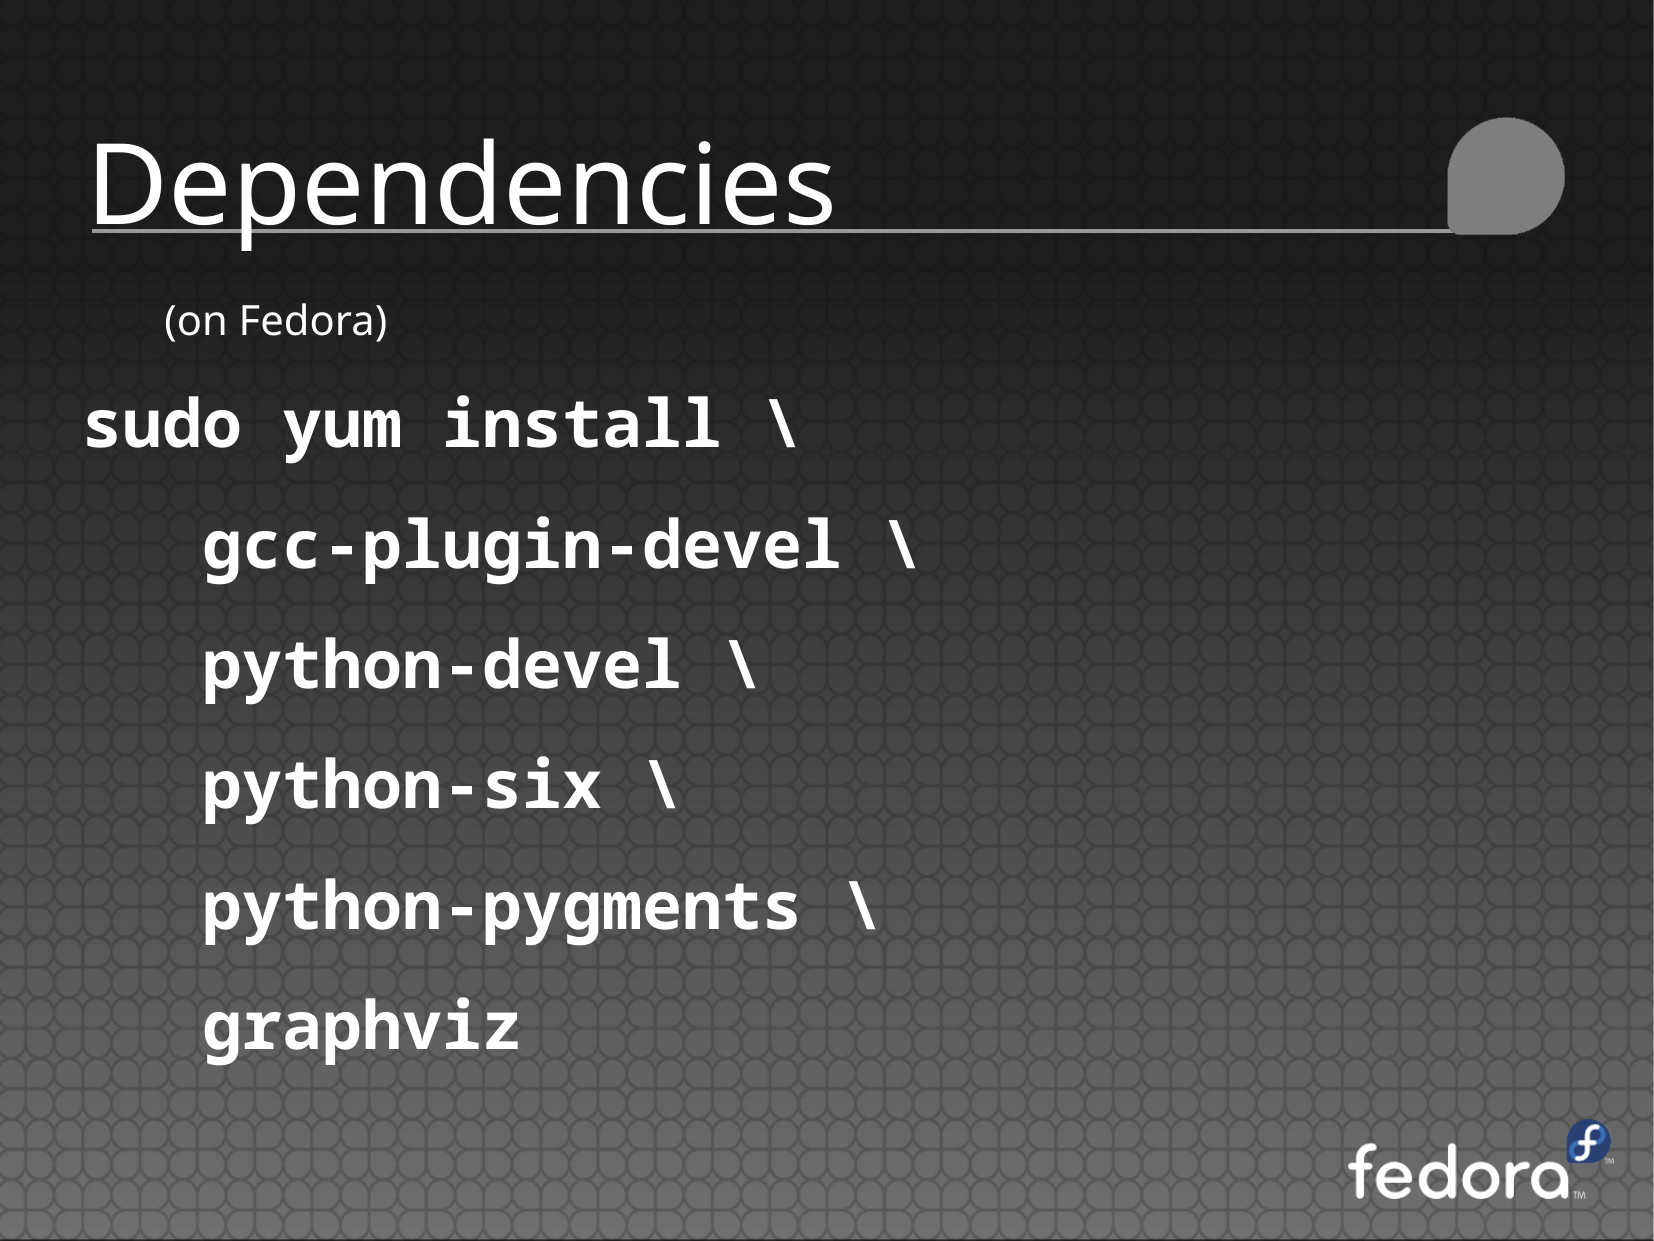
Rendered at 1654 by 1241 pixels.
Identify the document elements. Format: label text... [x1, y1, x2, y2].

picture [0, 0, 1654, 1241]
title Dependencies [86, 110, 1576, 251]
list (on Fedora) sudo yum install \ gcc-plugin-devel \ python-devel \ python-six \ python-pygments \ graphviz [82, 290, 1571, 1241]
